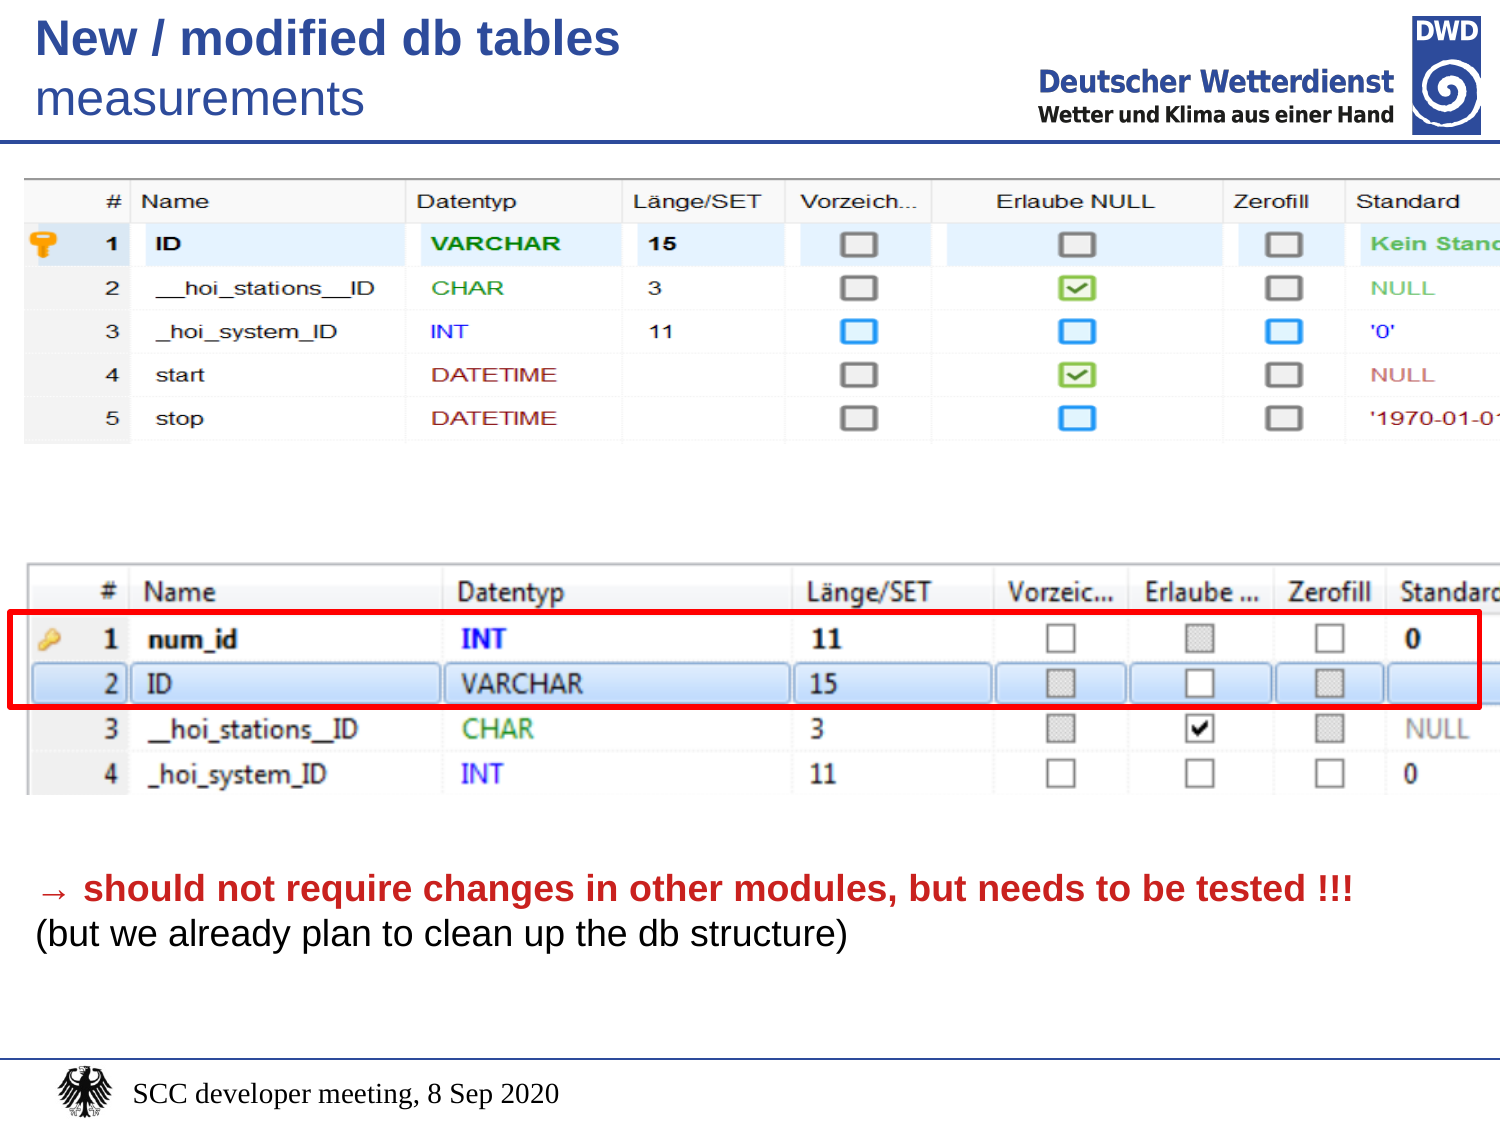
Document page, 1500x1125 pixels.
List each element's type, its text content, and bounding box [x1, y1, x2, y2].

picture [24, 615, 1477, 704]
picture [1038, 16, 1481, 135]
picture [55, 1064, 114, 1119]
text_box → should not require changes in other modules, but needs to be tested !!! (but we already plan to clean up the db structure) [20, 856, 1370, 962]
picture [24, 178, 1500, 444]
picture [24, 561, 1500, 795]
text_box New / modified db tables measurements [20, 0, 988, 134]
